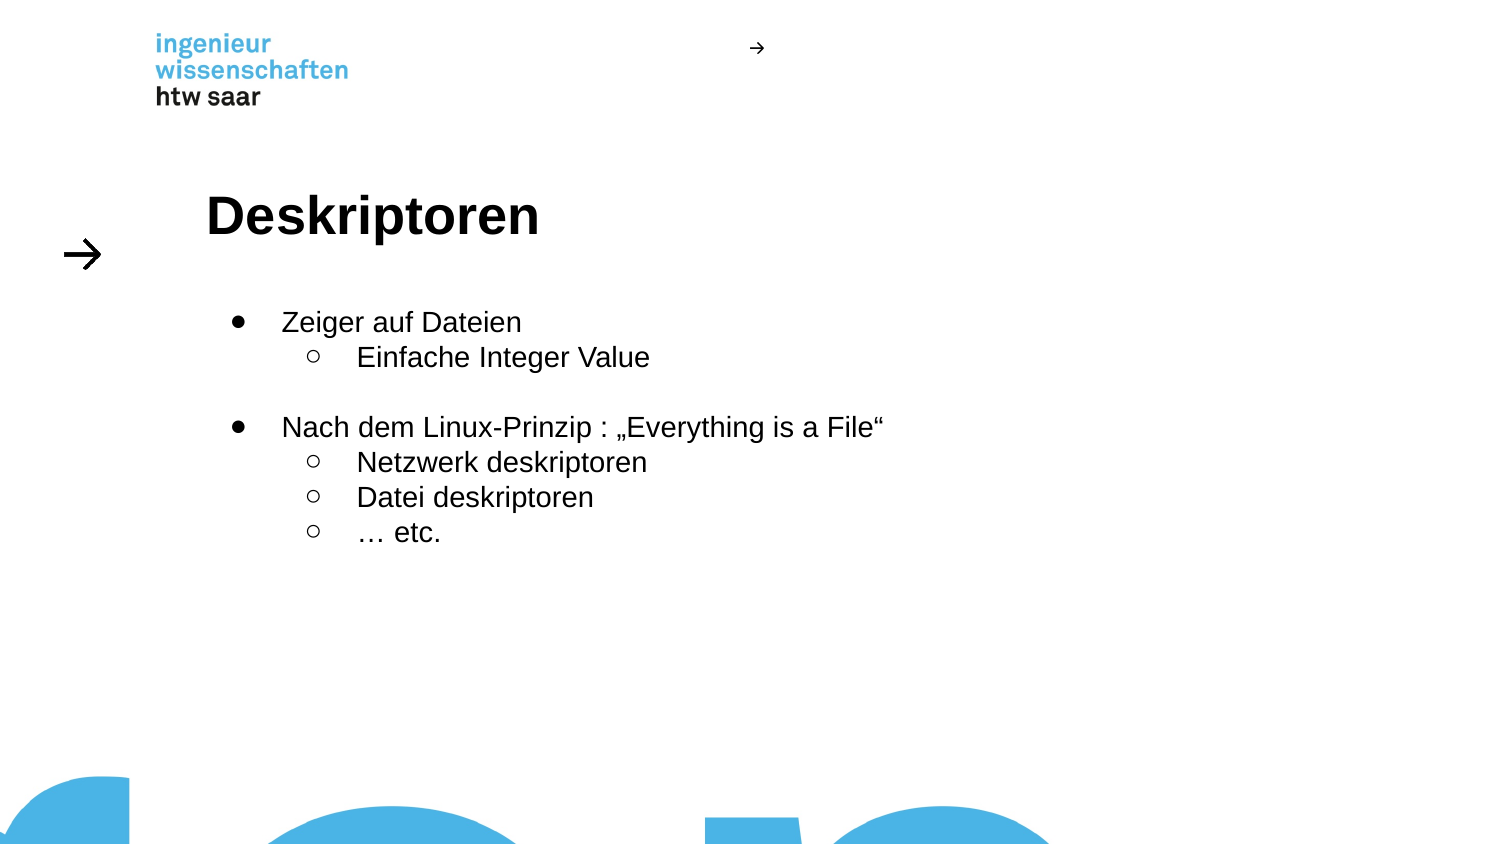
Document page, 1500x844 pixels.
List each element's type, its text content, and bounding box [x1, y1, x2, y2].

title Deskriptoren [200, 174, 1271, 290]
list Zeiger auf Dateien Einfache Integer Value Nach dem Linux-Prinzip : „Everything is a File“ Netzwerk deskriptoren Datei deskriptoren … etc. [200, 297, 1271, 741]
picture [0, 0, 1125, 844]
